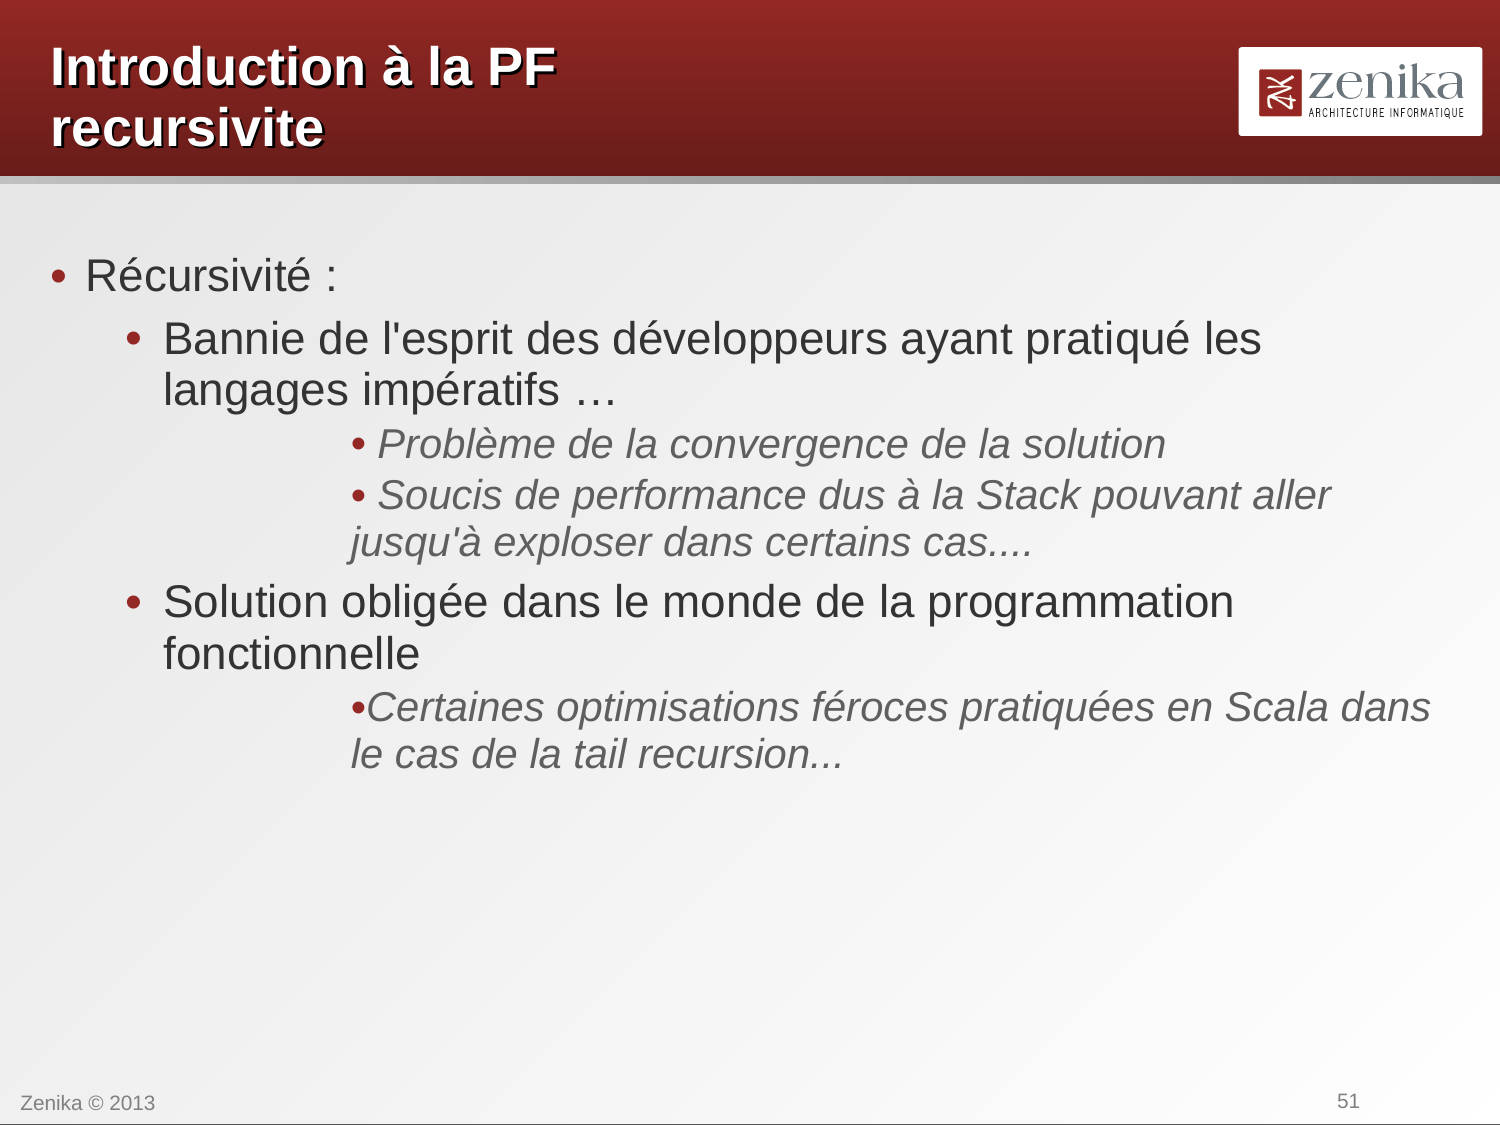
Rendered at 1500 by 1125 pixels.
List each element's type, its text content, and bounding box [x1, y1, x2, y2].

list Récursivité : Bannie de l'esprit des développeurs ayant pratiqué les langages impératifs … Problème de la convergence de la solution Soucis de performance dus à la Stack pouvant aller jusqu'à exploser dans certains cas.... Solution obligée dans le monde de la programmation fonctionnelle Certaines optimisations féroces pratiquées en Scala dans le cas de la tail recursion... [50, 249, 1435, 1079]
picture [1257, 58, 1464, 125]
title Introduction à la PF recursivite [50, 15, 1206, 180]
